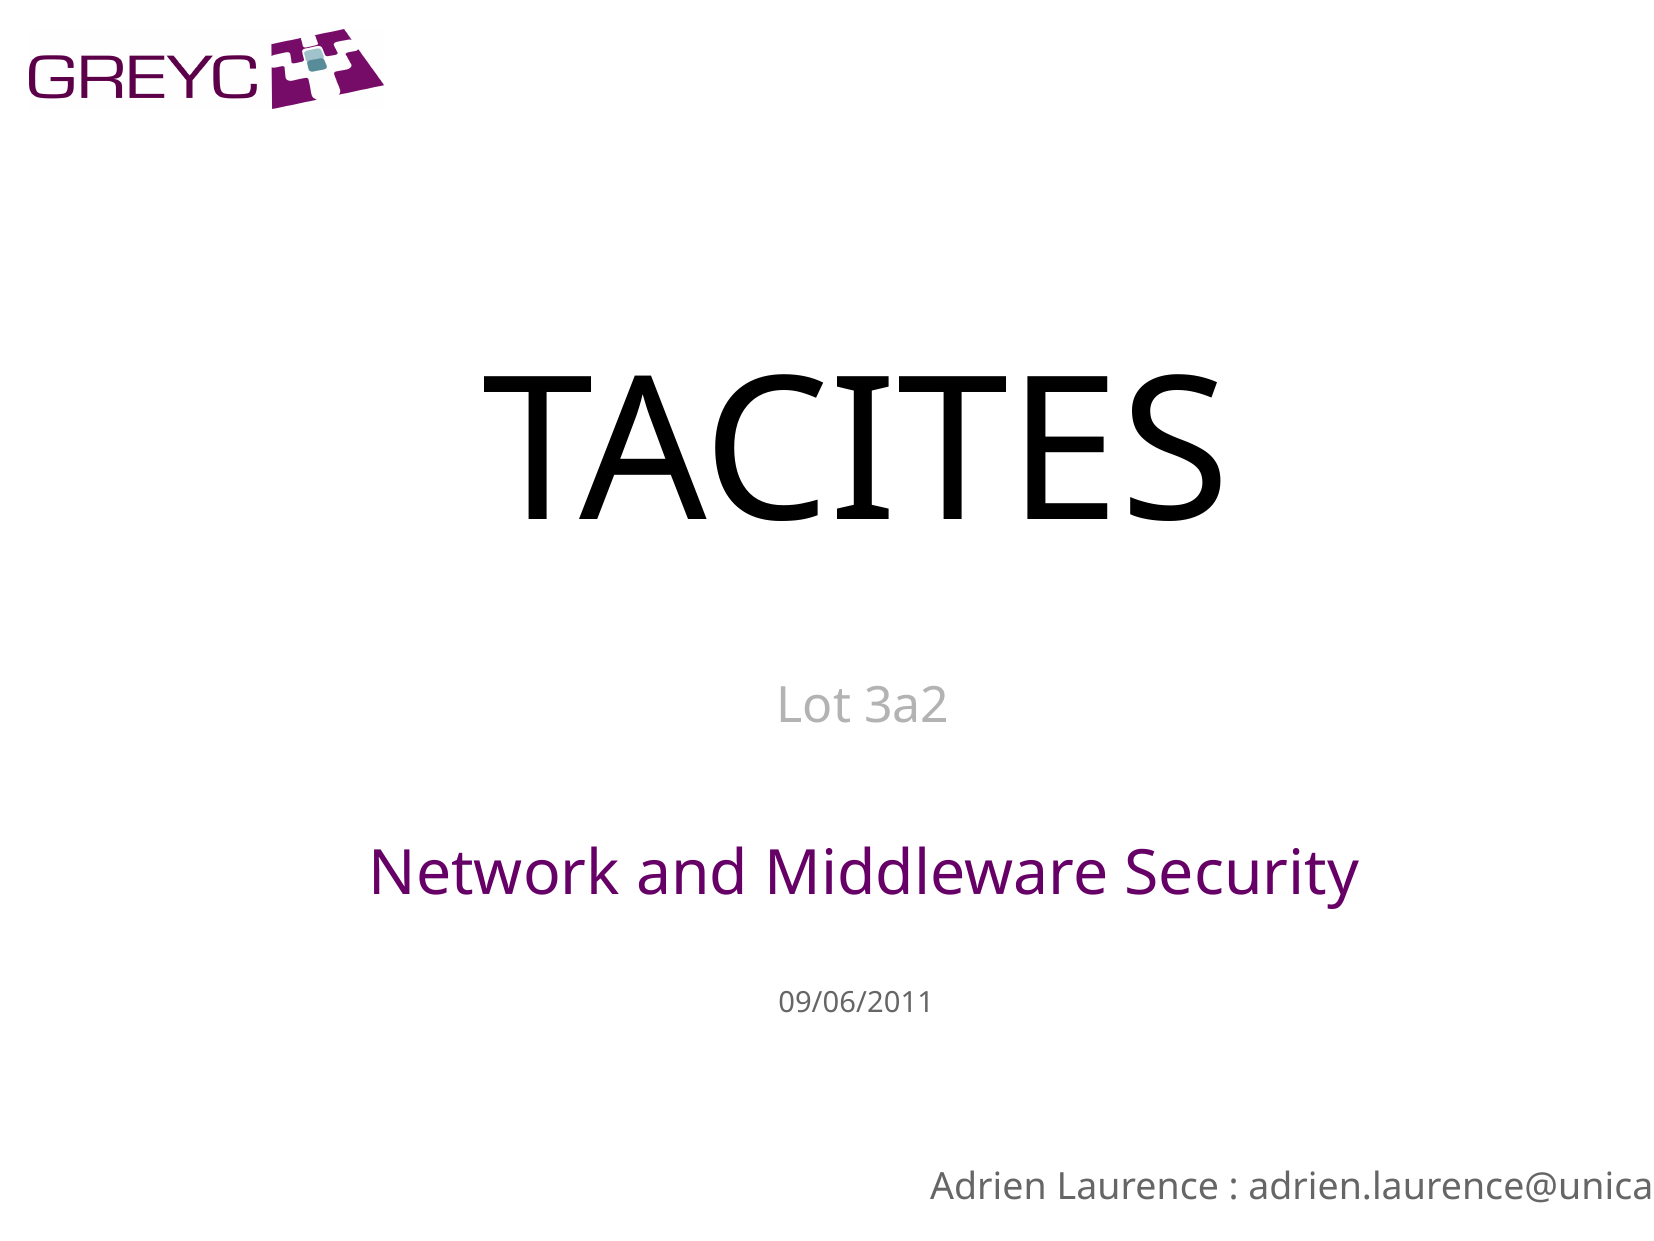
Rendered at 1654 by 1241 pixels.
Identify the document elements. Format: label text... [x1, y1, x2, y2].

text_box Adrien Laurence : adrien.laurence@unicaen.fr [915, 1151, 1622, 1211]
picture [29, 29, 384, 109]
title TACITES Lot 3a2 Network and Middleware Security 09/06/2011 [265, 322, 1447, 1004]
